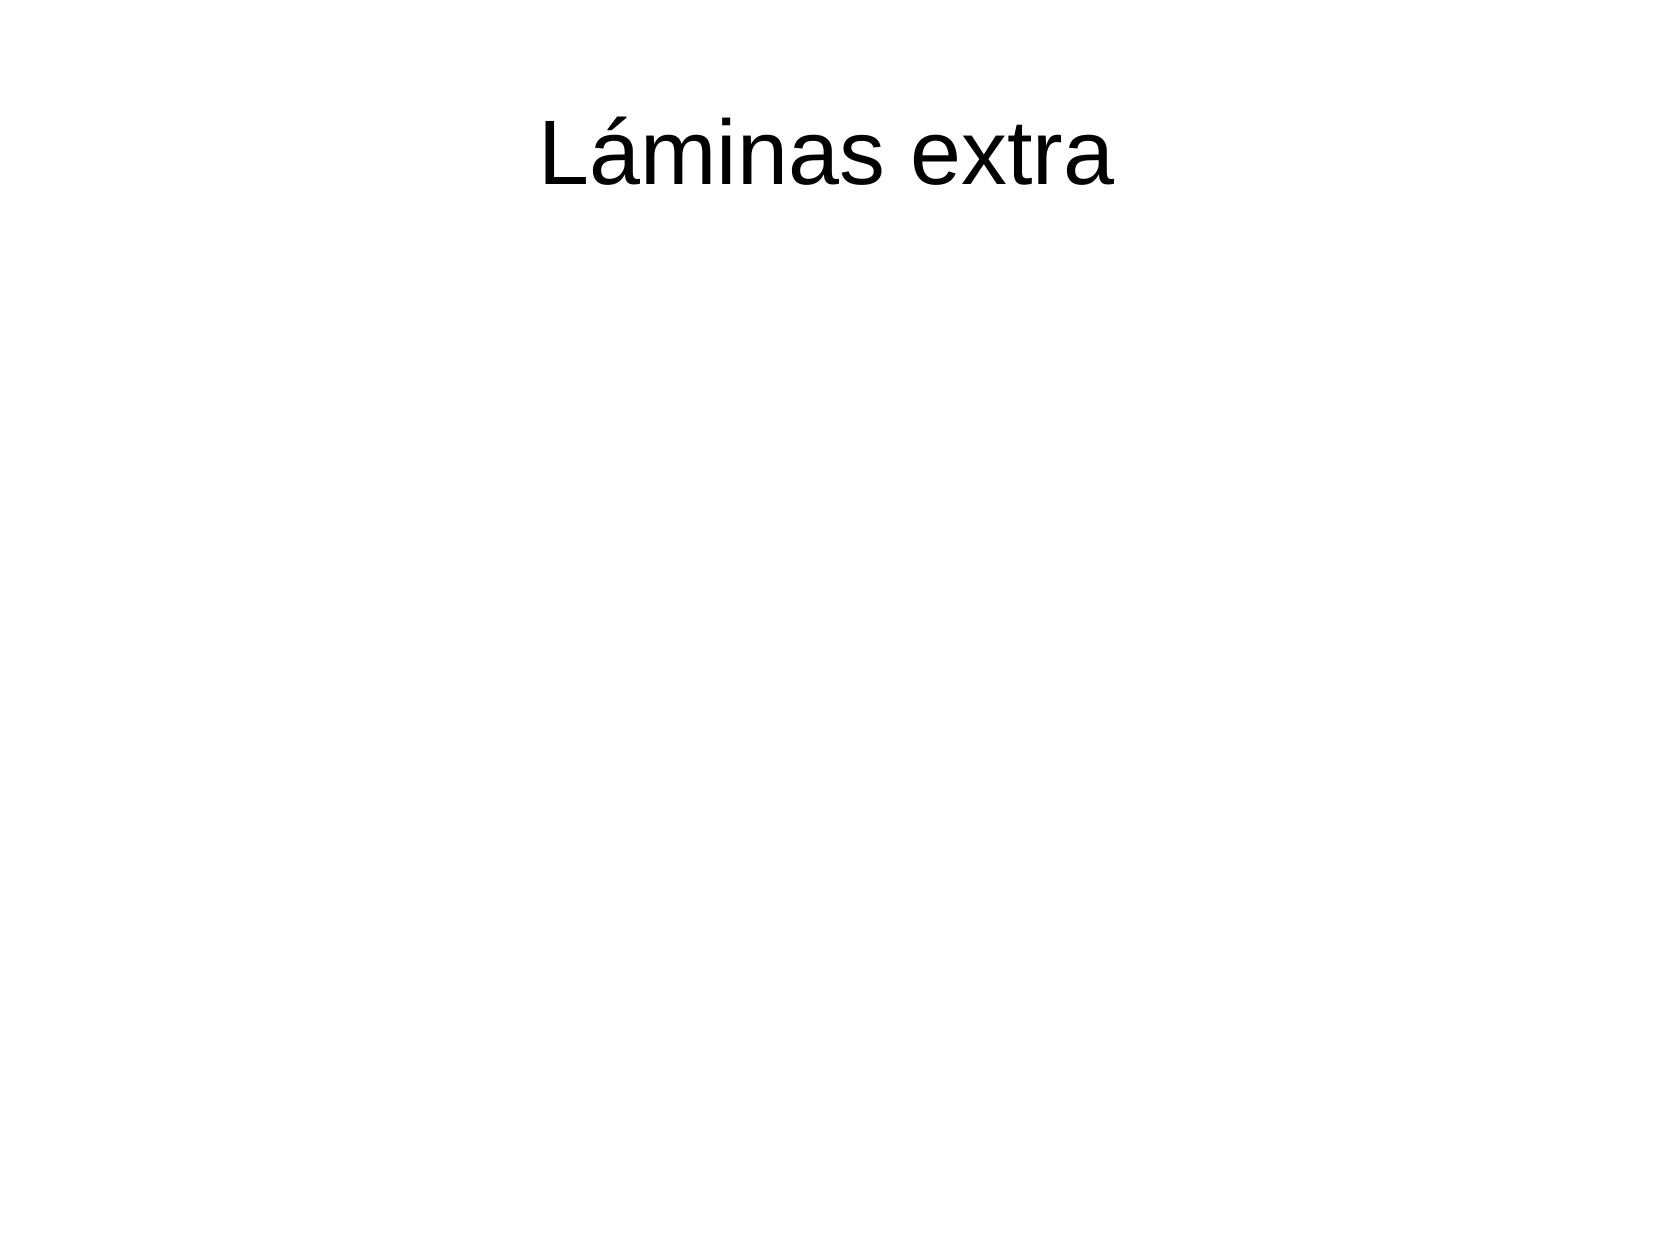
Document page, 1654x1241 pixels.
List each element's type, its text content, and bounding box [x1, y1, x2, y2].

title Láminas extra [82, 49, 1571, 257]
